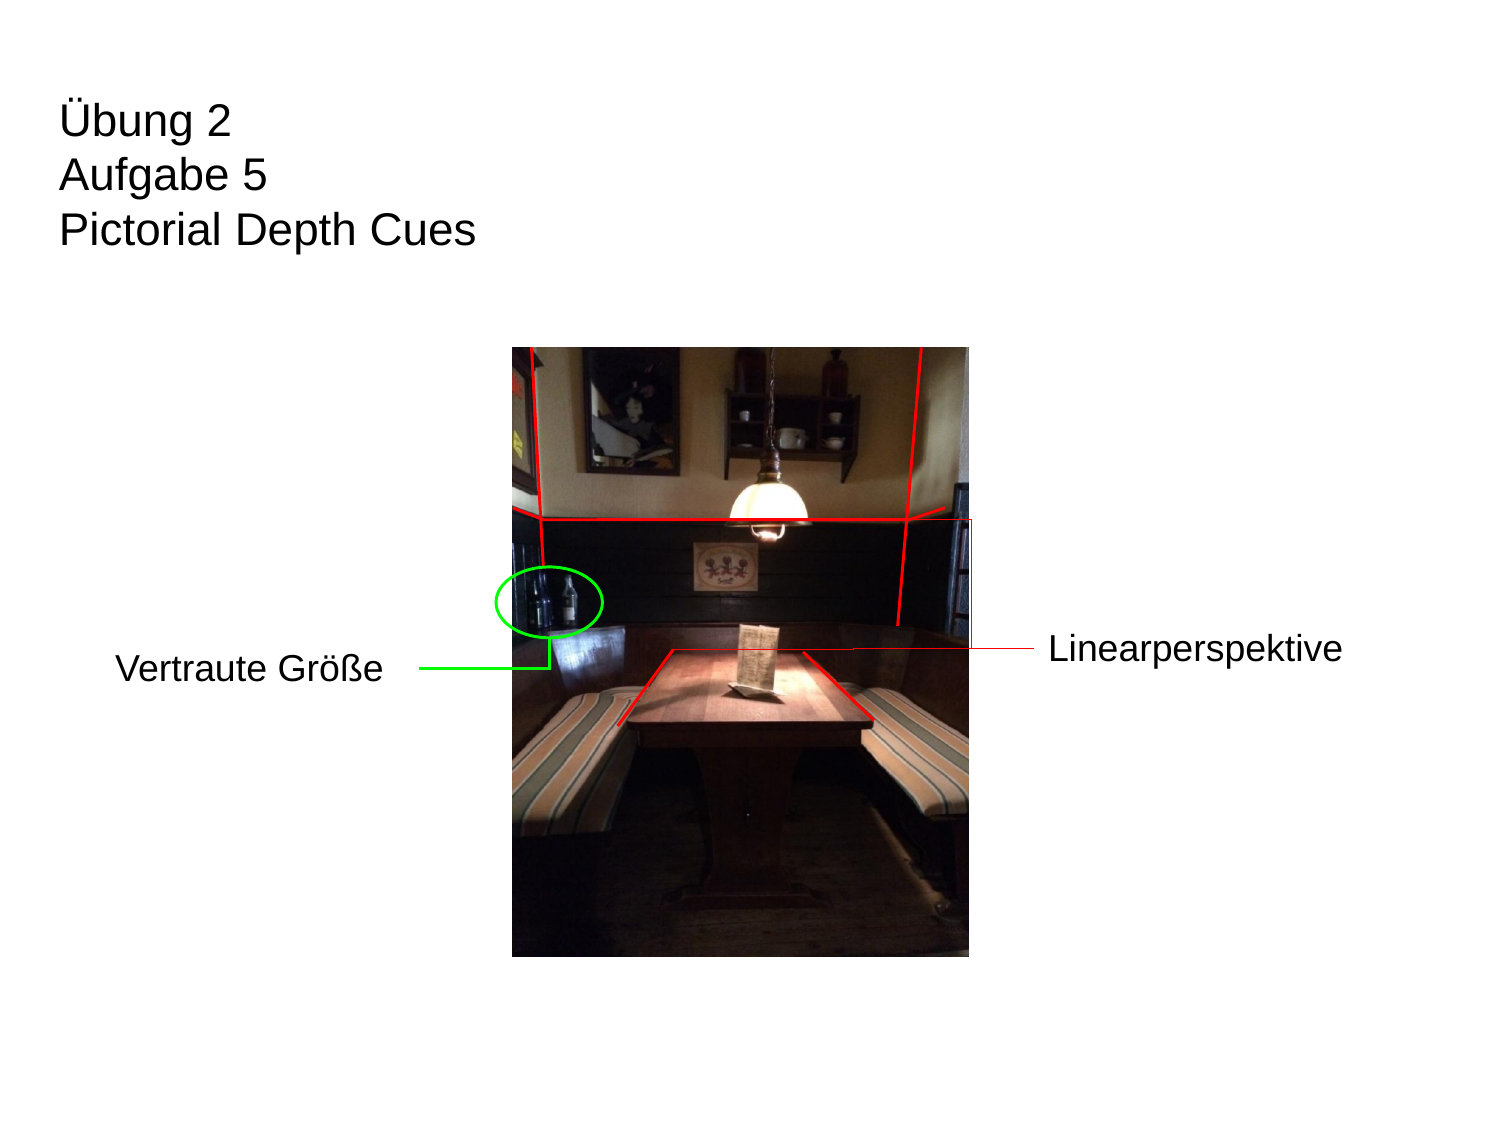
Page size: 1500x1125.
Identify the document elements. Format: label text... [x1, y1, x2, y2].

picture [512, 631, 548, 667]
picture [512, 510, 541, 574]
text_box Linearperspektive [1033, 620, 1365, 677]
picture [534, 347, 919, 518]
text_box Vertraute Größe [100, 639, 420, 697]
picture [512, 569, 600, 636]
picture [909, 347, 969, 519]
title Übung 2 Aufgabe 5 Pictorial Depth Cues [58, 88, 1149, 257]
picture [512, 347, 539, 516]
picture [512, 520, 969, 957]
